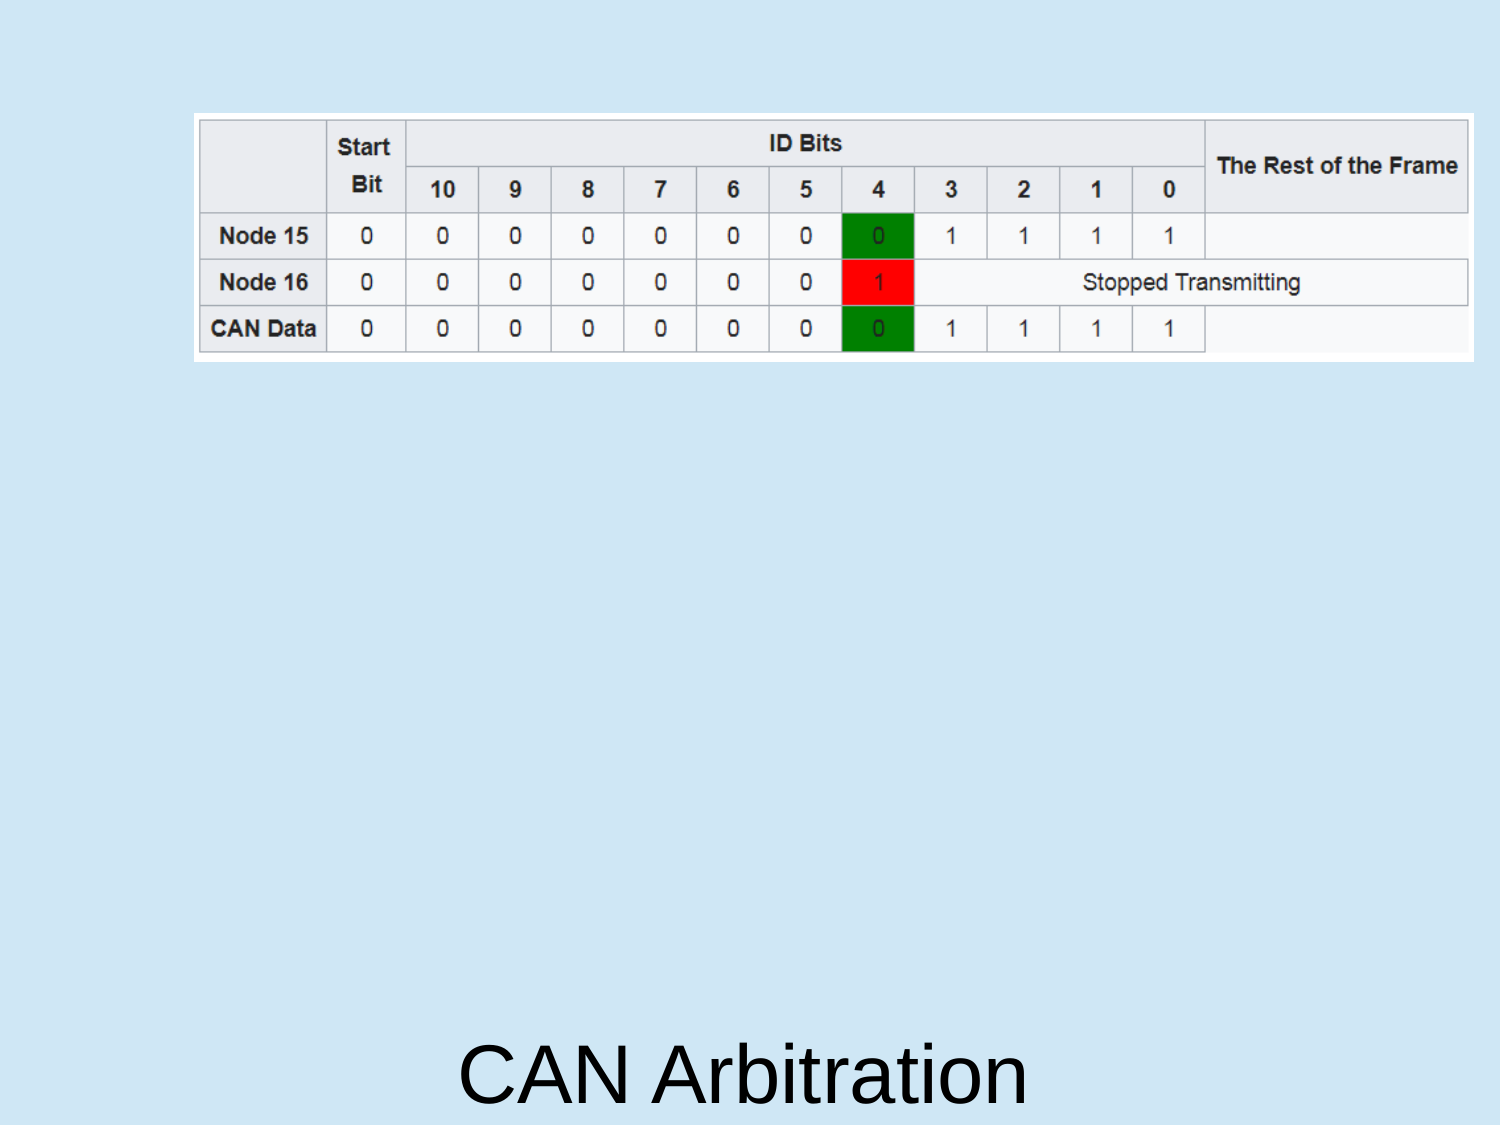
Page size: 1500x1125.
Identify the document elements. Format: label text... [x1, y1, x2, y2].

picture [194, 113, 1474, 362]
title CAN Arbitration [294, 1012, 1194, 1106]
